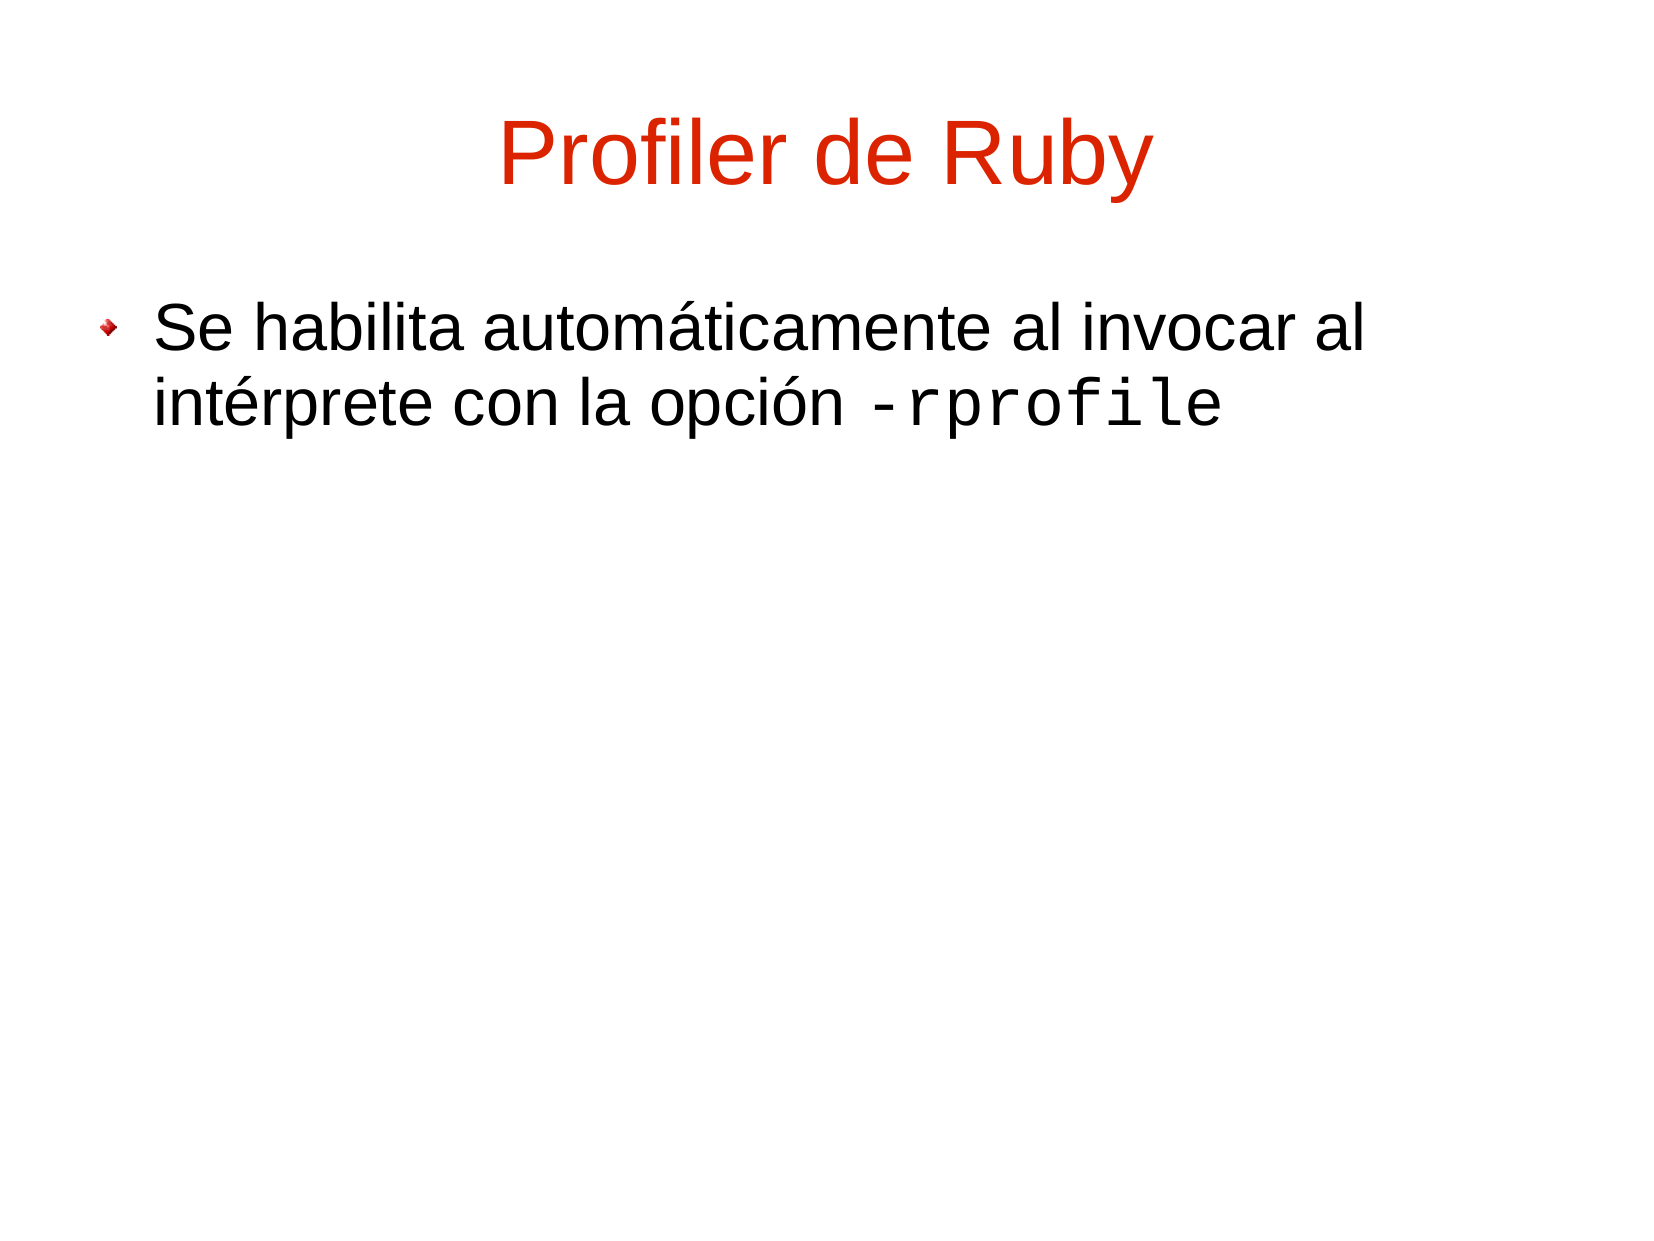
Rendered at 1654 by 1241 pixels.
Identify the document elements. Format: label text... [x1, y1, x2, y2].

list Se habilita automáticamente al invocar al intérprete con la opción -rprofile [82, 290, 1571, 1201]
title Profiler de Ruby [82, 49, 1571, 257]
